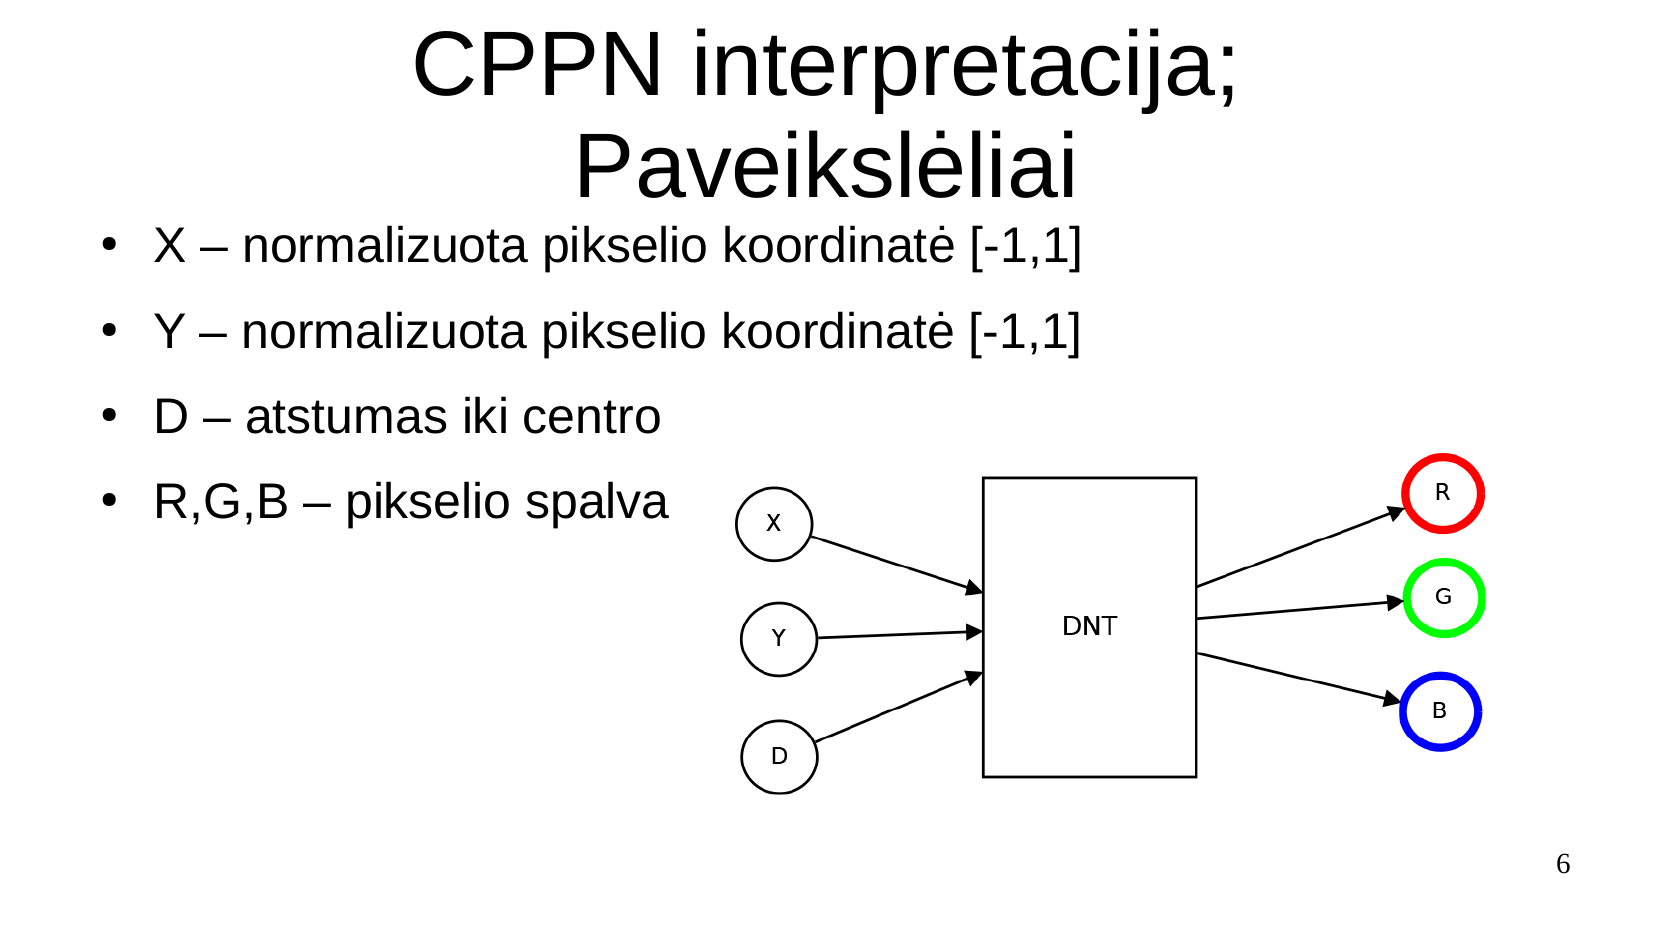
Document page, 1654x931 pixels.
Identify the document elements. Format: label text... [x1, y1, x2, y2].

title CPPN interpretacija; Paveikslėliai [82, 12, 1571, 217]
list X – normalizuota pikselio koordinatė [-1,1] Y – normalizuota pikselio koordinatė [-1,1] D – atstumas iki centro R,G,B – pikselio spalva [82, 217, 1571, 758]
picture [735, 453, 1486, 796]
